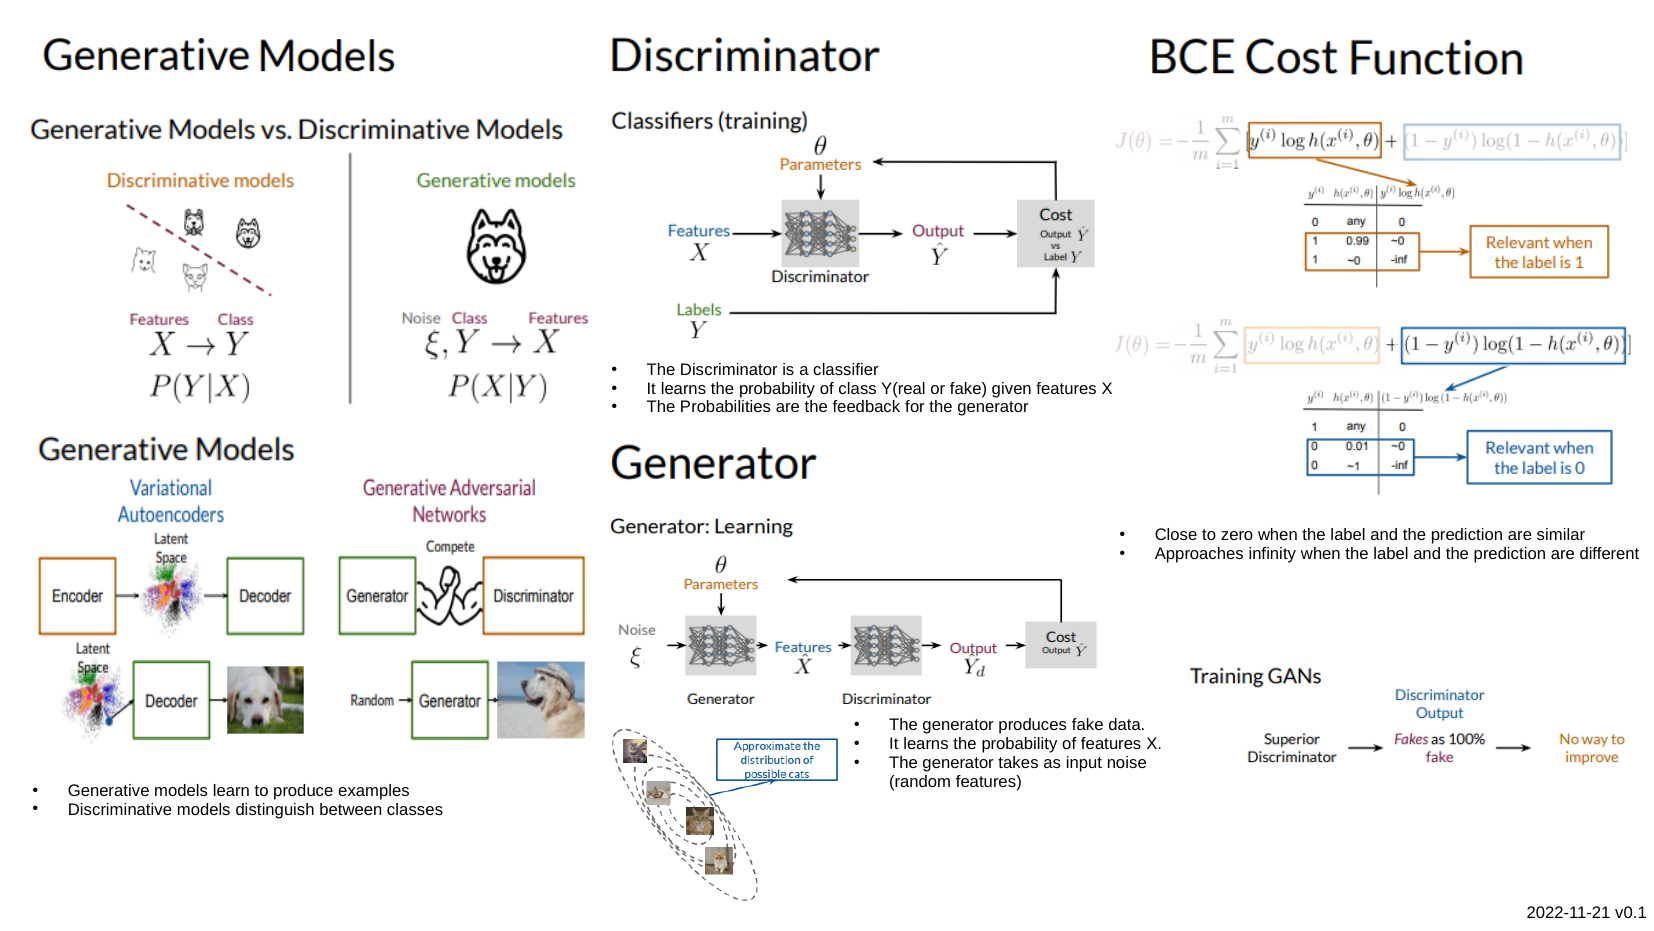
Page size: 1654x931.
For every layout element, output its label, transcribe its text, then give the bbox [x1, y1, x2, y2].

text_box The generator produces fake data. It learns the probability of features X. The generator takes as input noise (random features) [839, 708, 1548, 816]
picture [29, 419, 303, 470]
text_box 2022-11-21 v0.1 [1476, 896, 1654, 931]
picture [38, 31, 401, 83]
picture [29, 472, 597, 756]
text_box Generative models learn to produce examples Discriminative models distinguish between classes [17, 773, 579, 863]
picture [1151, 35, 1524, 86]
picture [608, 713, 840, 904]
picture [606, 436, 827, 499]
text_box Close to zero when the label and the prediction are similar Approaches infinity when the label and the prediction are different [1104, 518, 1654, 626]
picture [1189, 656, 1633, 780]
picture [608, 107, 1105, 344]
picture [608, 514, 1105, 707]
picture [29, 106, 597, 416]
picture [1116, 107, 1634, 288]
text_box The Discriminator is a classifier It learns the probability of class Y(real or fake) given features X The Probabilities are the feedback for the generator [596, 352, 1115, 461]
picture [604, 29, 886, 86]
picture [1115, 318, 1633, 499]
